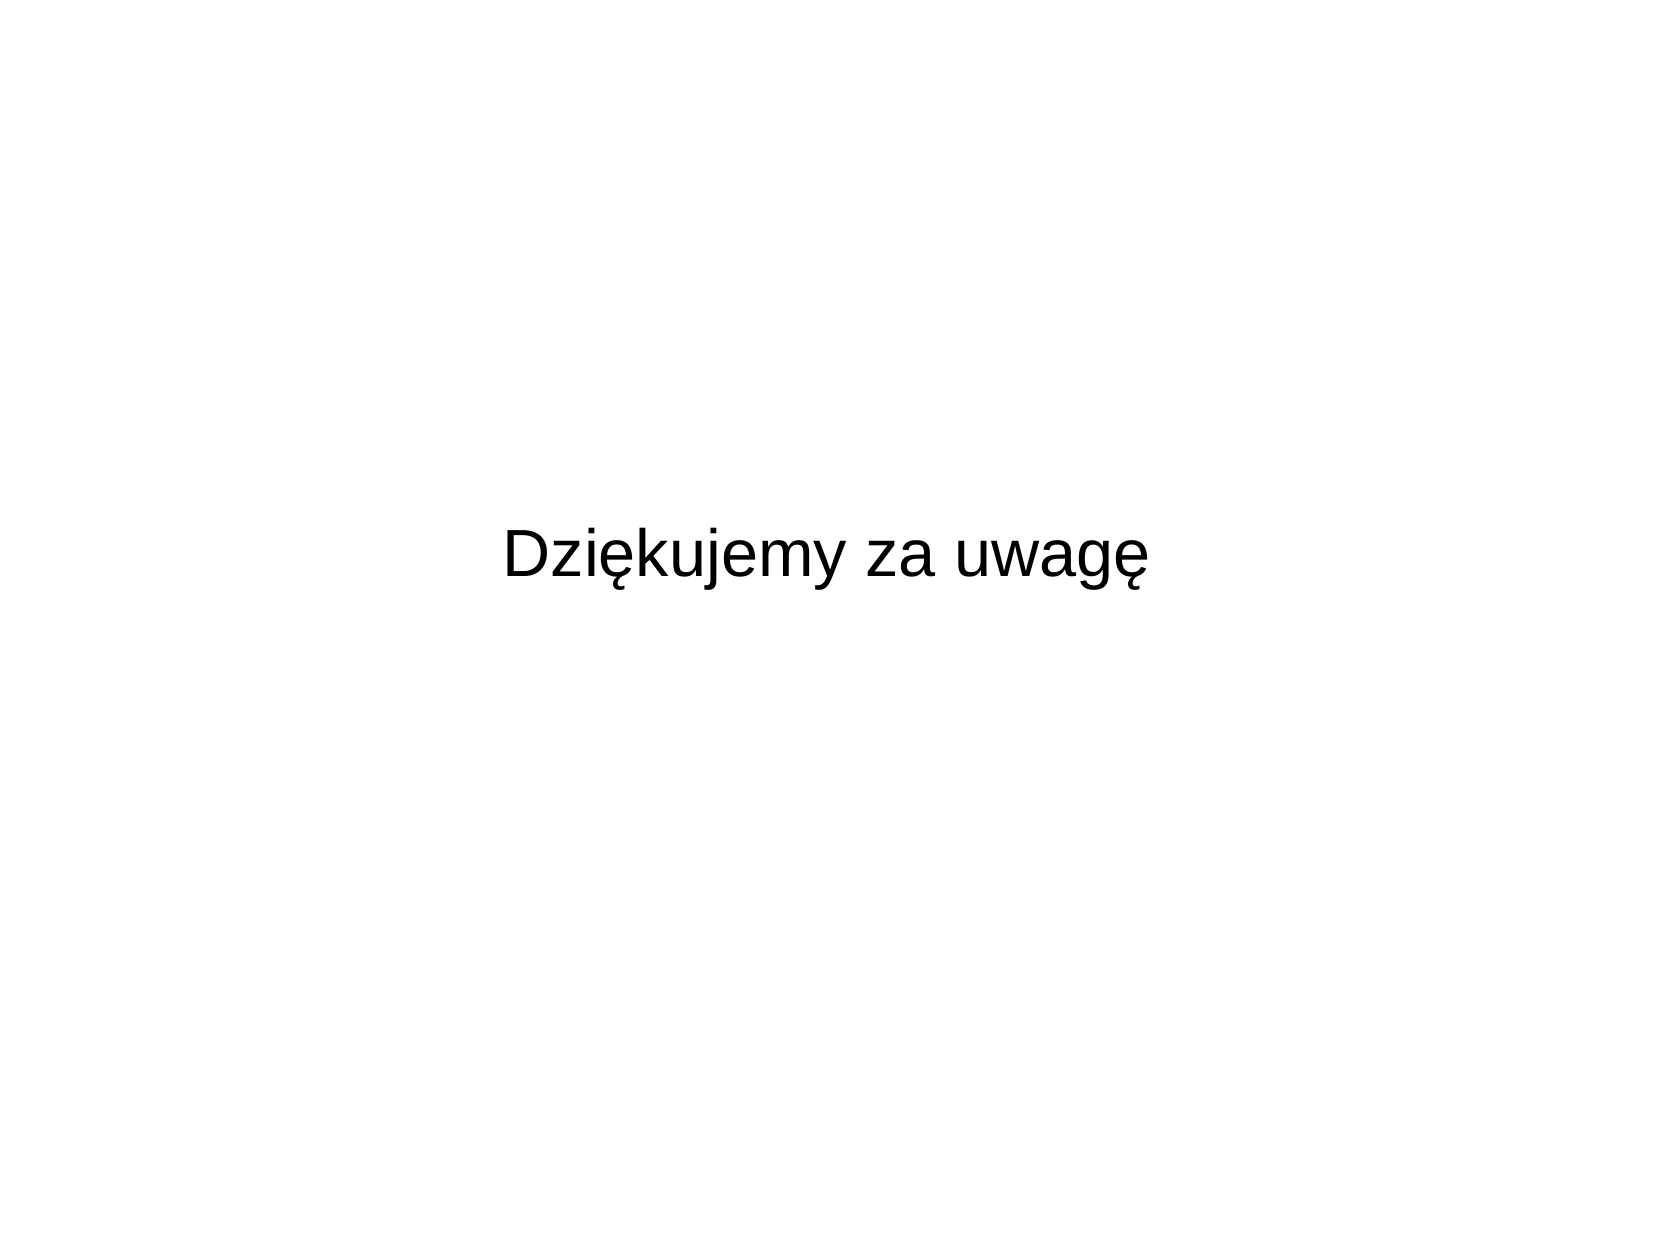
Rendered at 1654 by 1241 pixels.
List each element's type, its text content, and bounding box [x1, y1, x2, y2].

list Dziękujemy za uwagę [82, 290, 1571, 1010]
